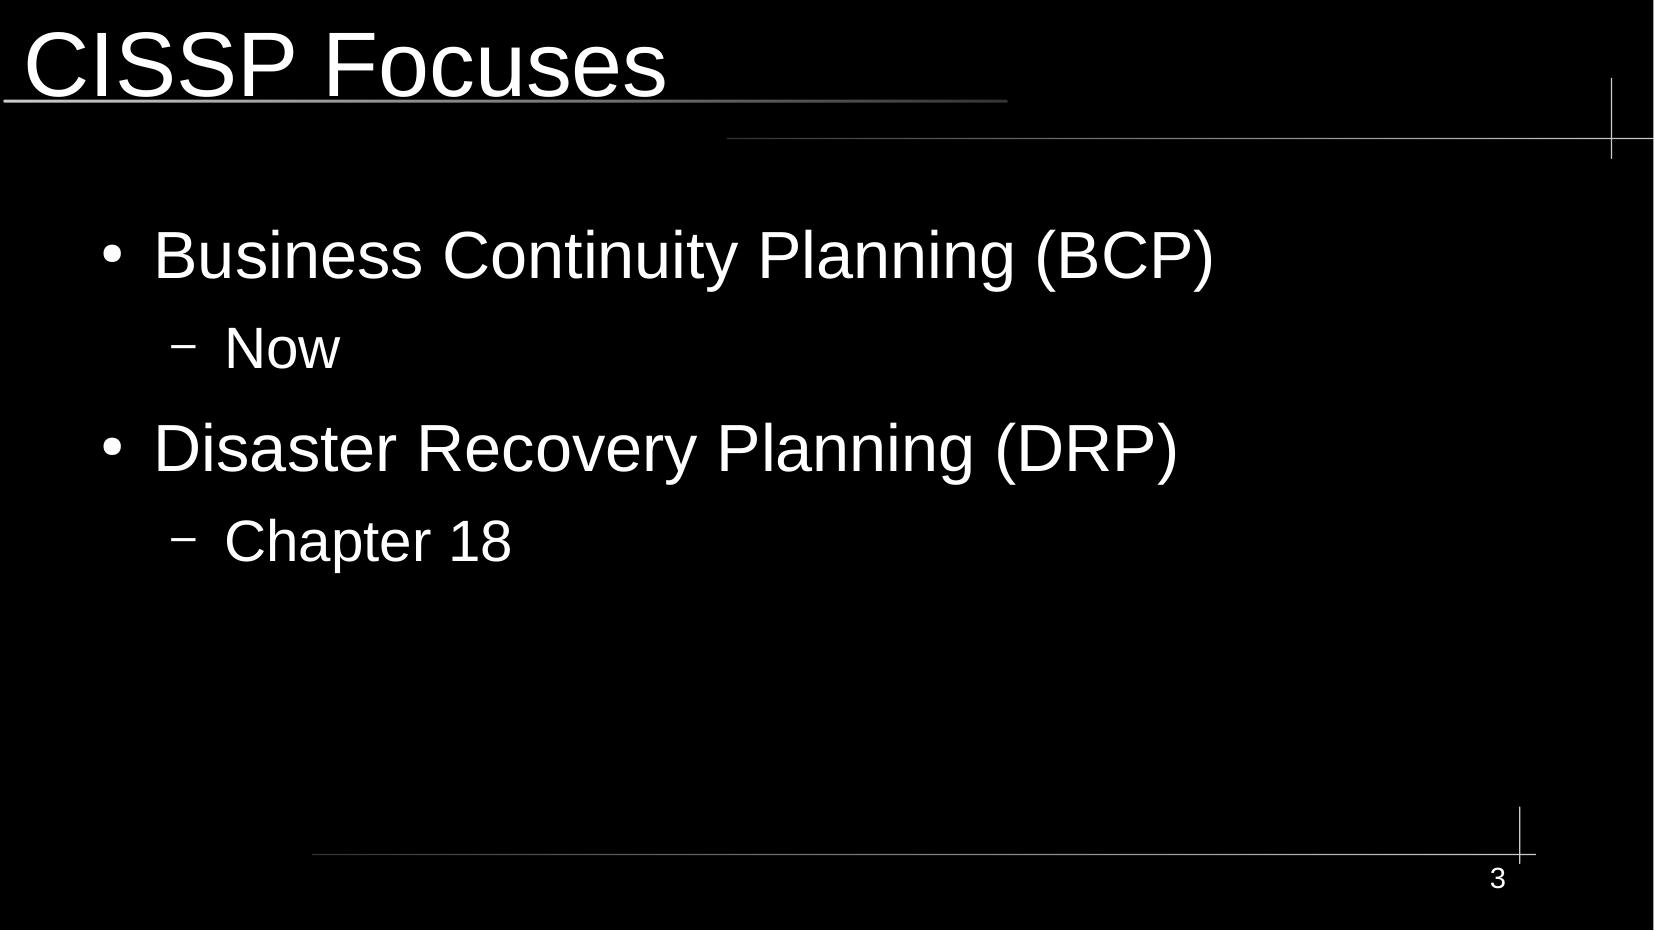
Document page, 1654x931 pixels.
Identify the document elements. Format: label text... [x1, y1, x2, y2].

title CISSP Focuses [23, 11, 1589, 119]
list Business Continuity Planning (BCP) Now Disaster Recovery Planning (DRP) Chapter 18 [82, 217, 1571, 851]
